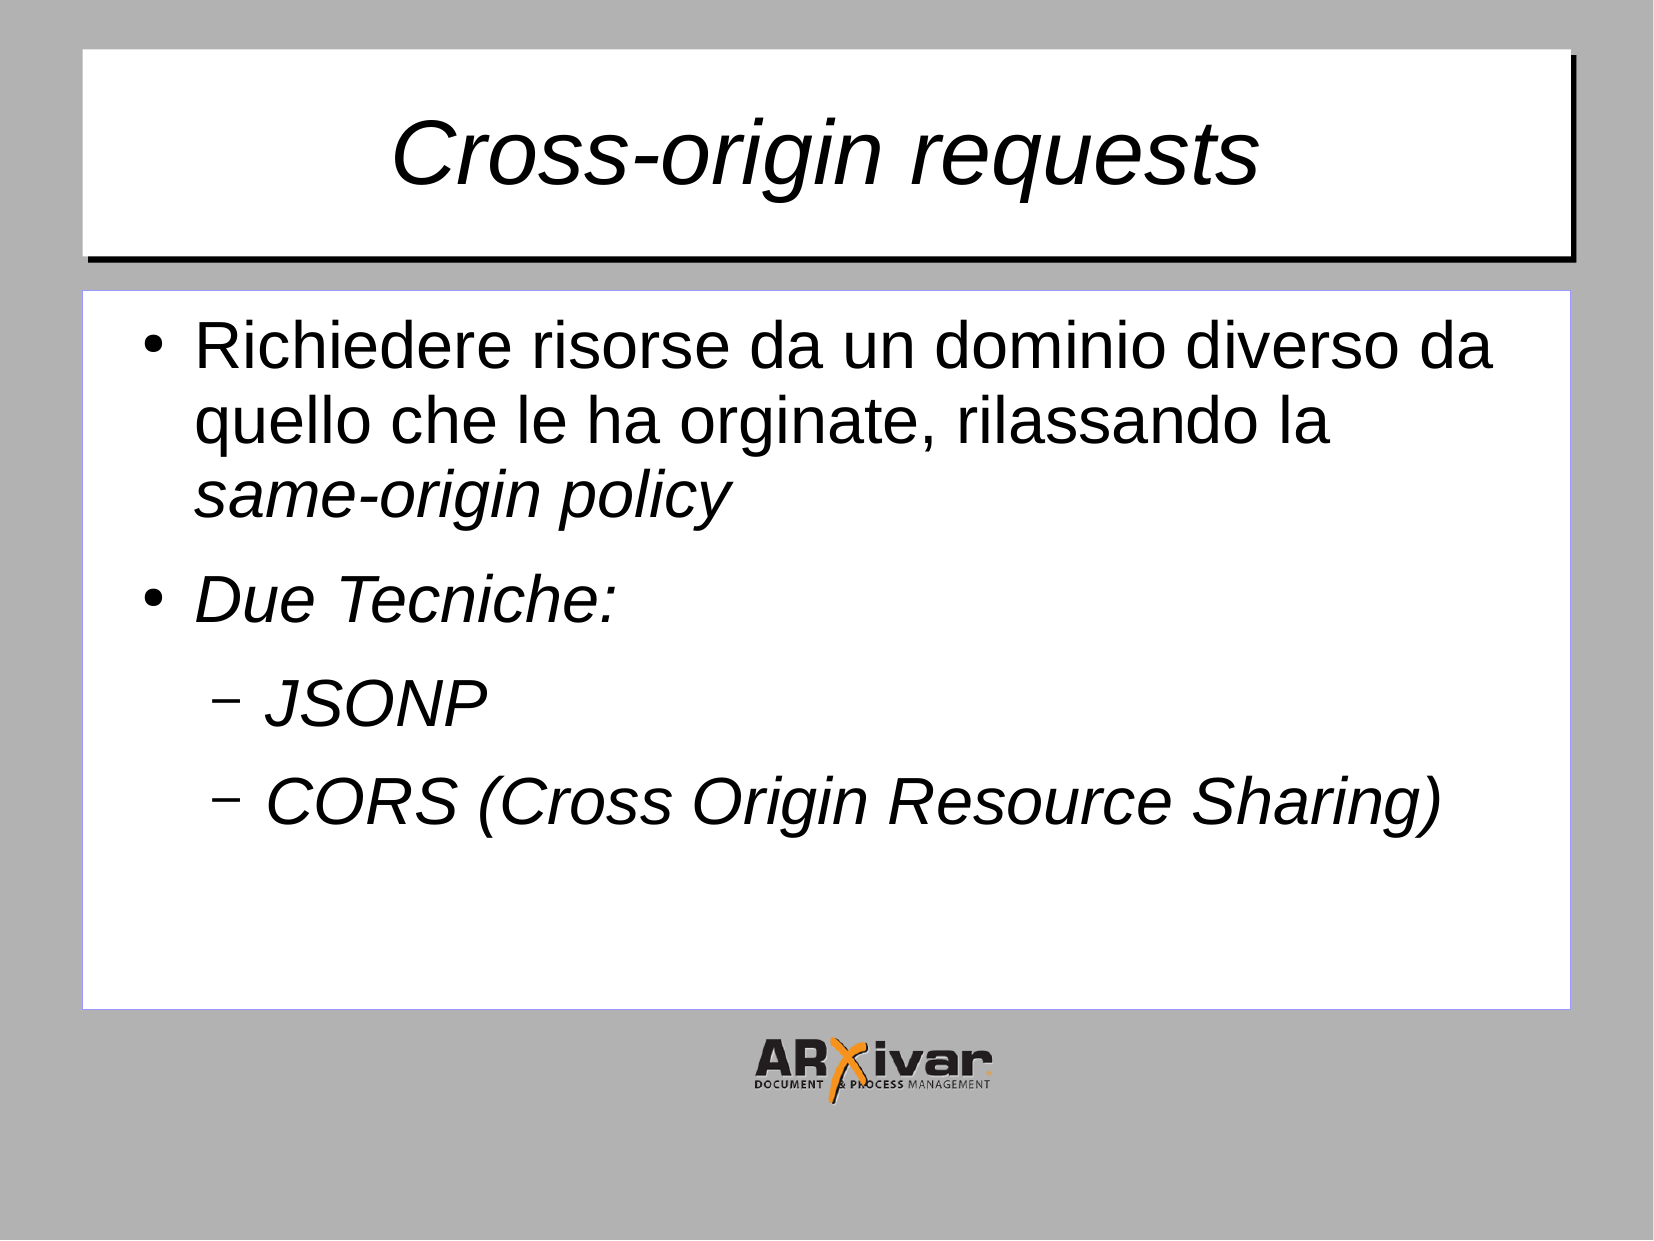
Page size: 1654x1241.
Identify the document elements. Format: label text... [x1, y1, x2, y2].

list Richiedere risorse da un dominio diverso da quello che le ha orginate, rilassando la same-origin policy Due Tecniche: JSONP CORS (Cross Origin Resource Sharing) [82, 290, 1571, 1010]
title Cross-origin requests [82, 49, 1571, 257]
picture [755, 1031, 993, 1111]
